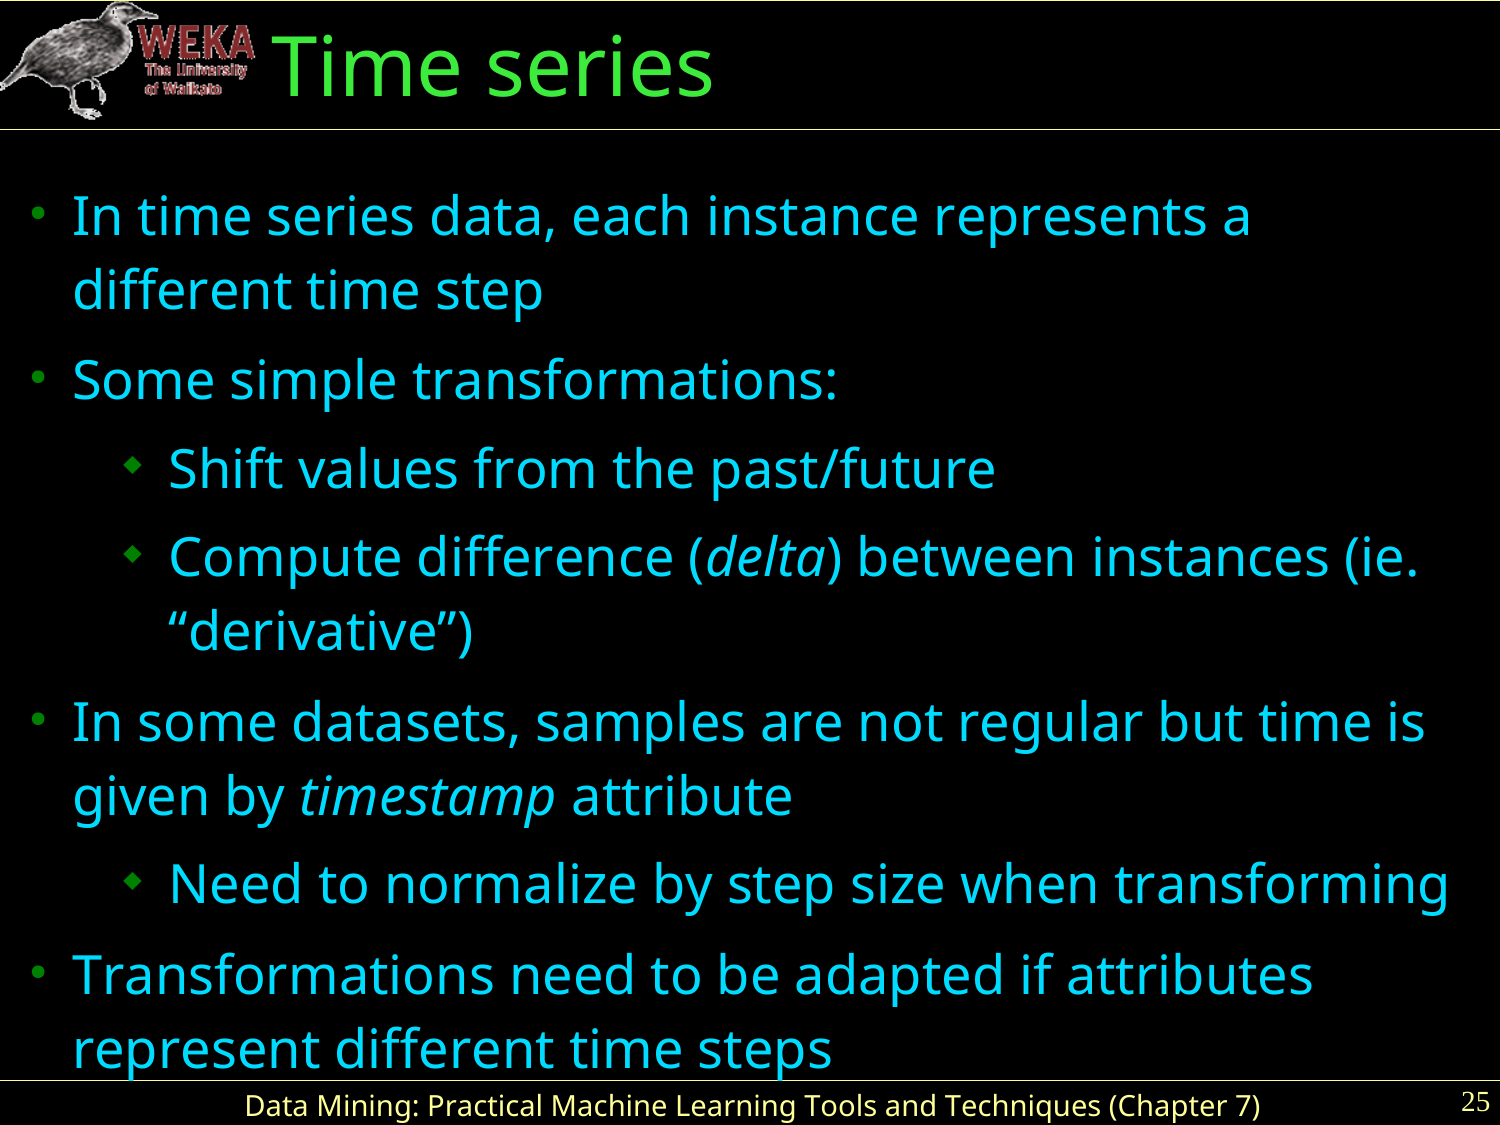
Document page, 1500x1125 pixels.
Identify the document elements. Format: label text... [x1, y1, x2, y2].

title Time series [263, 0, 1500, 159]
list In time series data, each instance represents a different time step Some simple transformations: Shift values from the past/future Compute difference (delta) between instances (ie. “derivative”) In some datasets, samples are not regular but time is given by timestamp attribute Need to normalize by step size when transforming Transformations need to be adapted if attributes represent different time steps [29, 177, 1477, 1093]
picture [0, 1, 263, 129]
